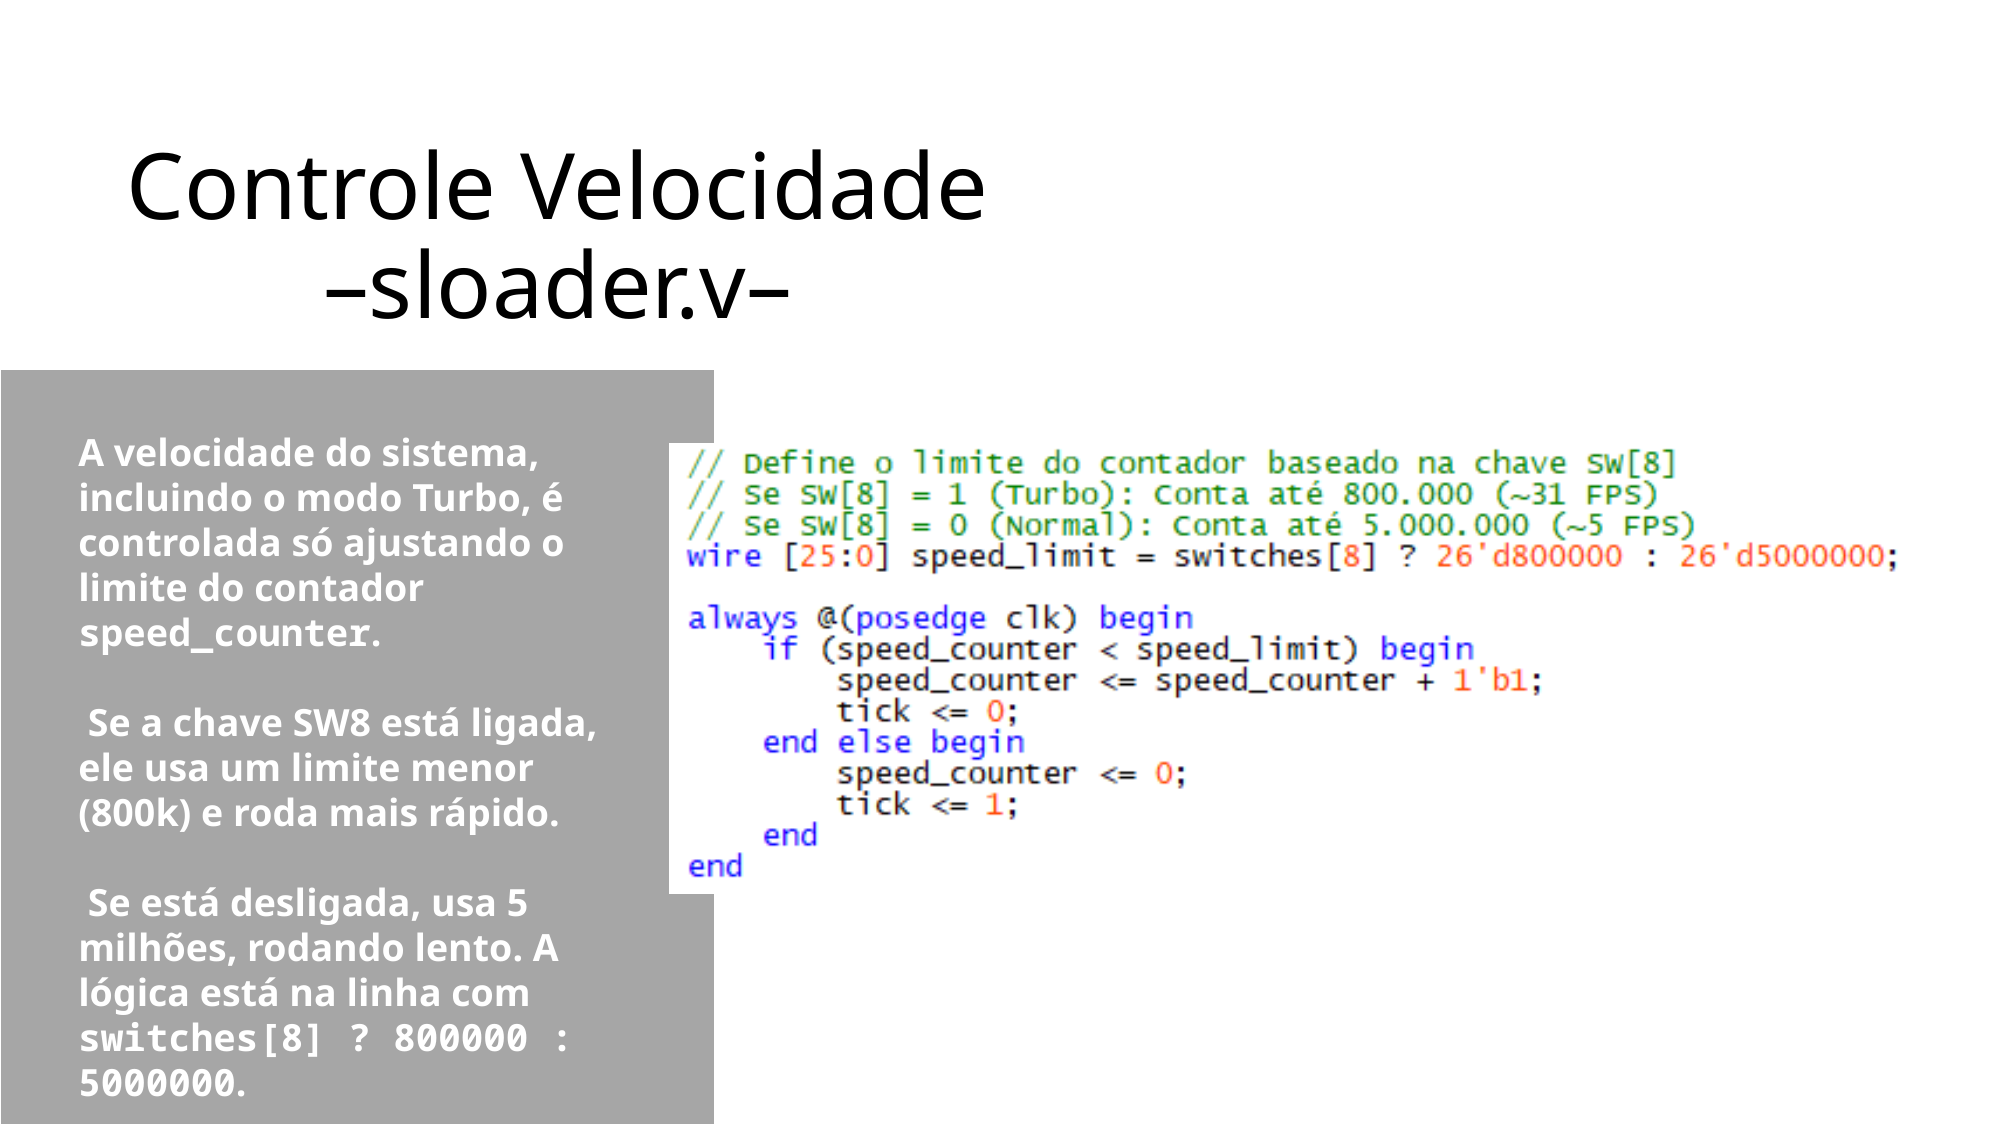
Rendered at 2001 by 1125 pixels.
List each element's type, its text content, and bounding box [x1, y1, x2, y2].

text_box [422, 1028, 429, 1040]
text_box [491, 1036, 498, 1047]
text_box [467, 1028, 474, 1040]
text_box [446, 1036, 453, 1047]
text_box [423, 1036, 430, 1047]
text_box [1, 370, 714, 1124]
text_box [400, 1040, 408, 1047]
picture [669, 443, 1954, 894]
text_box [490, 1028, 497, 1040]
text_box [287, 1040, 295, 1047]
text_box [513, 1036, 520, 1047]
text_box A velocidade do sistema, incluindo o modo Turbo, é controlada só ajustando o limite do contador speed_counter. Se a chave SW8 está ligada, ele usa um limite menor (800k) e roda mais rápido. Se está desligada, usa 5 milhões, rodando lento. A lógica está na linha com switches[8] ? 800000 : 5000000. [63, 421, 671, 1028]
text_box [445, 1028, 452, 1040]
text_box [468, 1036, 475, 1047]
text_box Controle Velocidade –sloader.v– [84, 108, 1032, 370]
text_box [512, 1028, 519, 1040]
